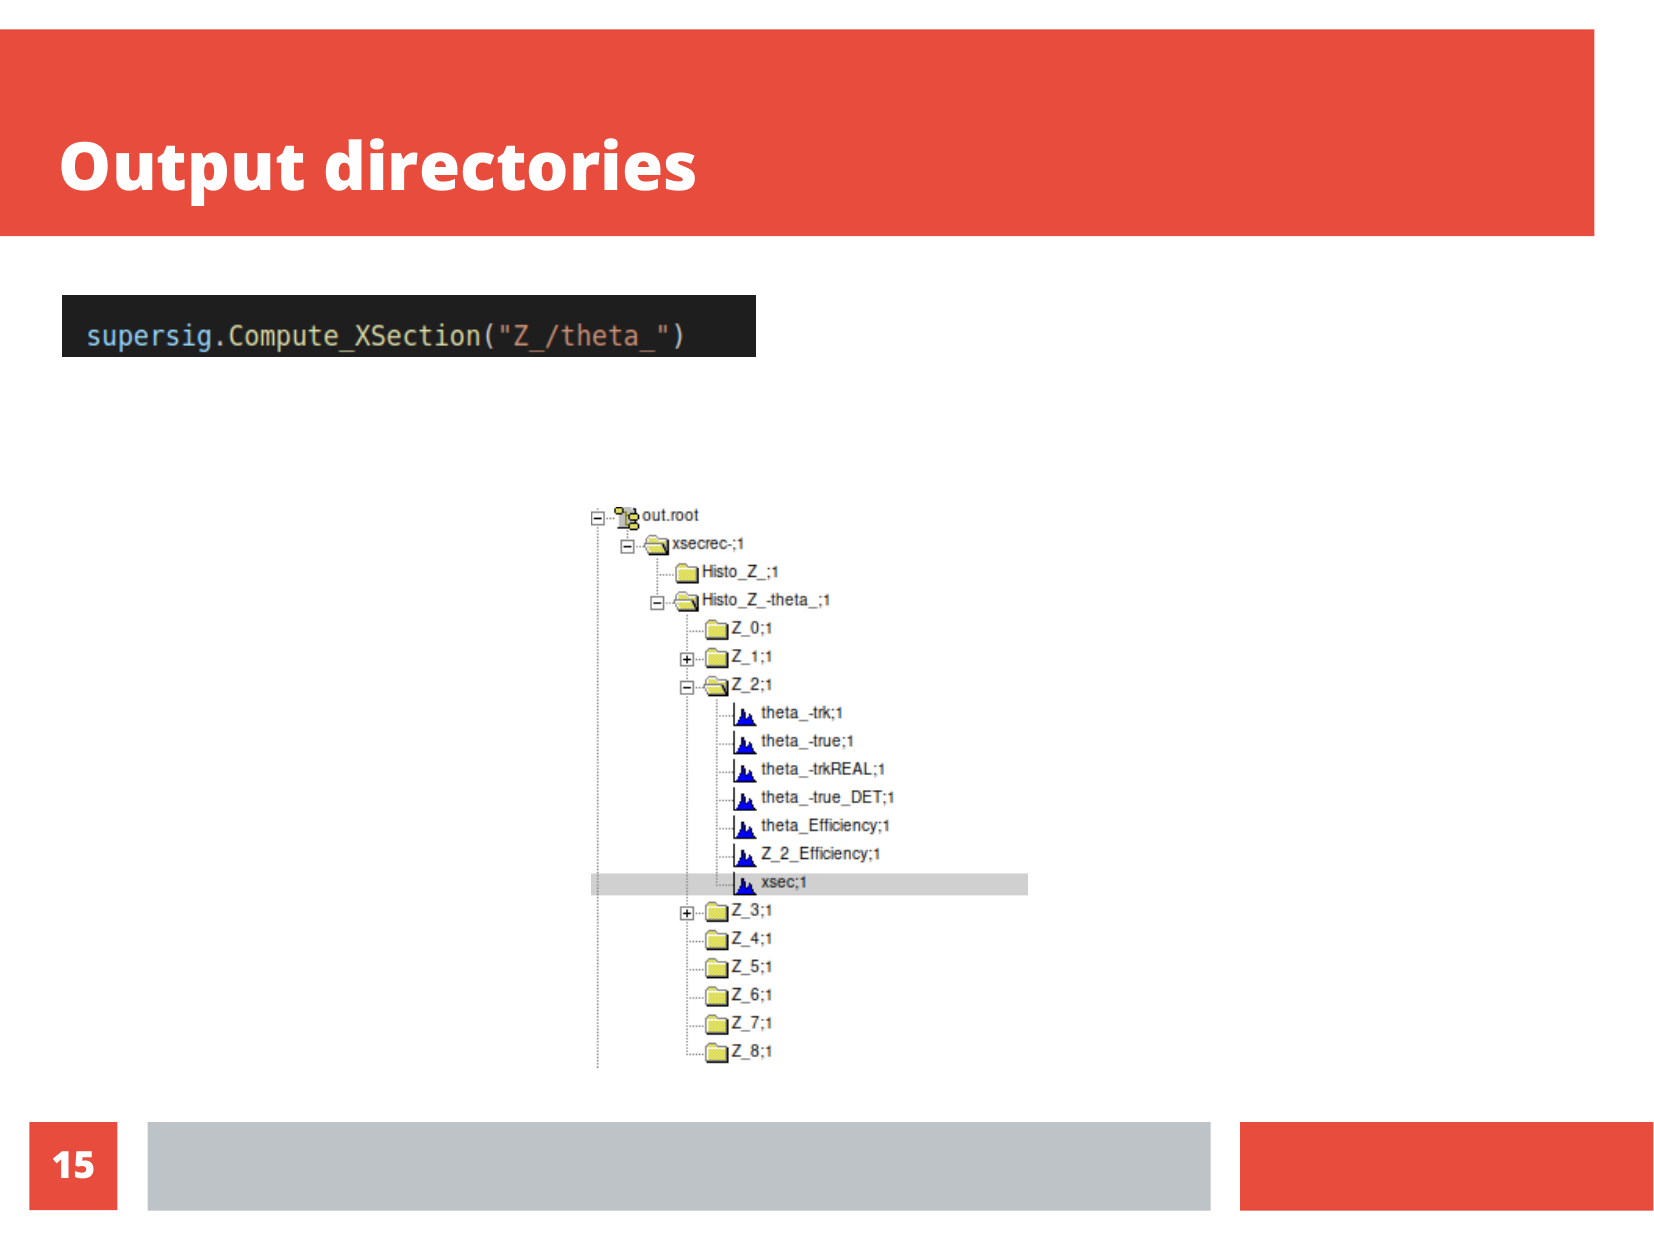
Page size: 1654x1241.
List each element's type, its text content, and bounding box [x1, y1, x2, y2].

title Output directories [59, 59, 1594, 207]
picture [591, 507, 1028, 1068]
picture [62, 295, 756, 357]
